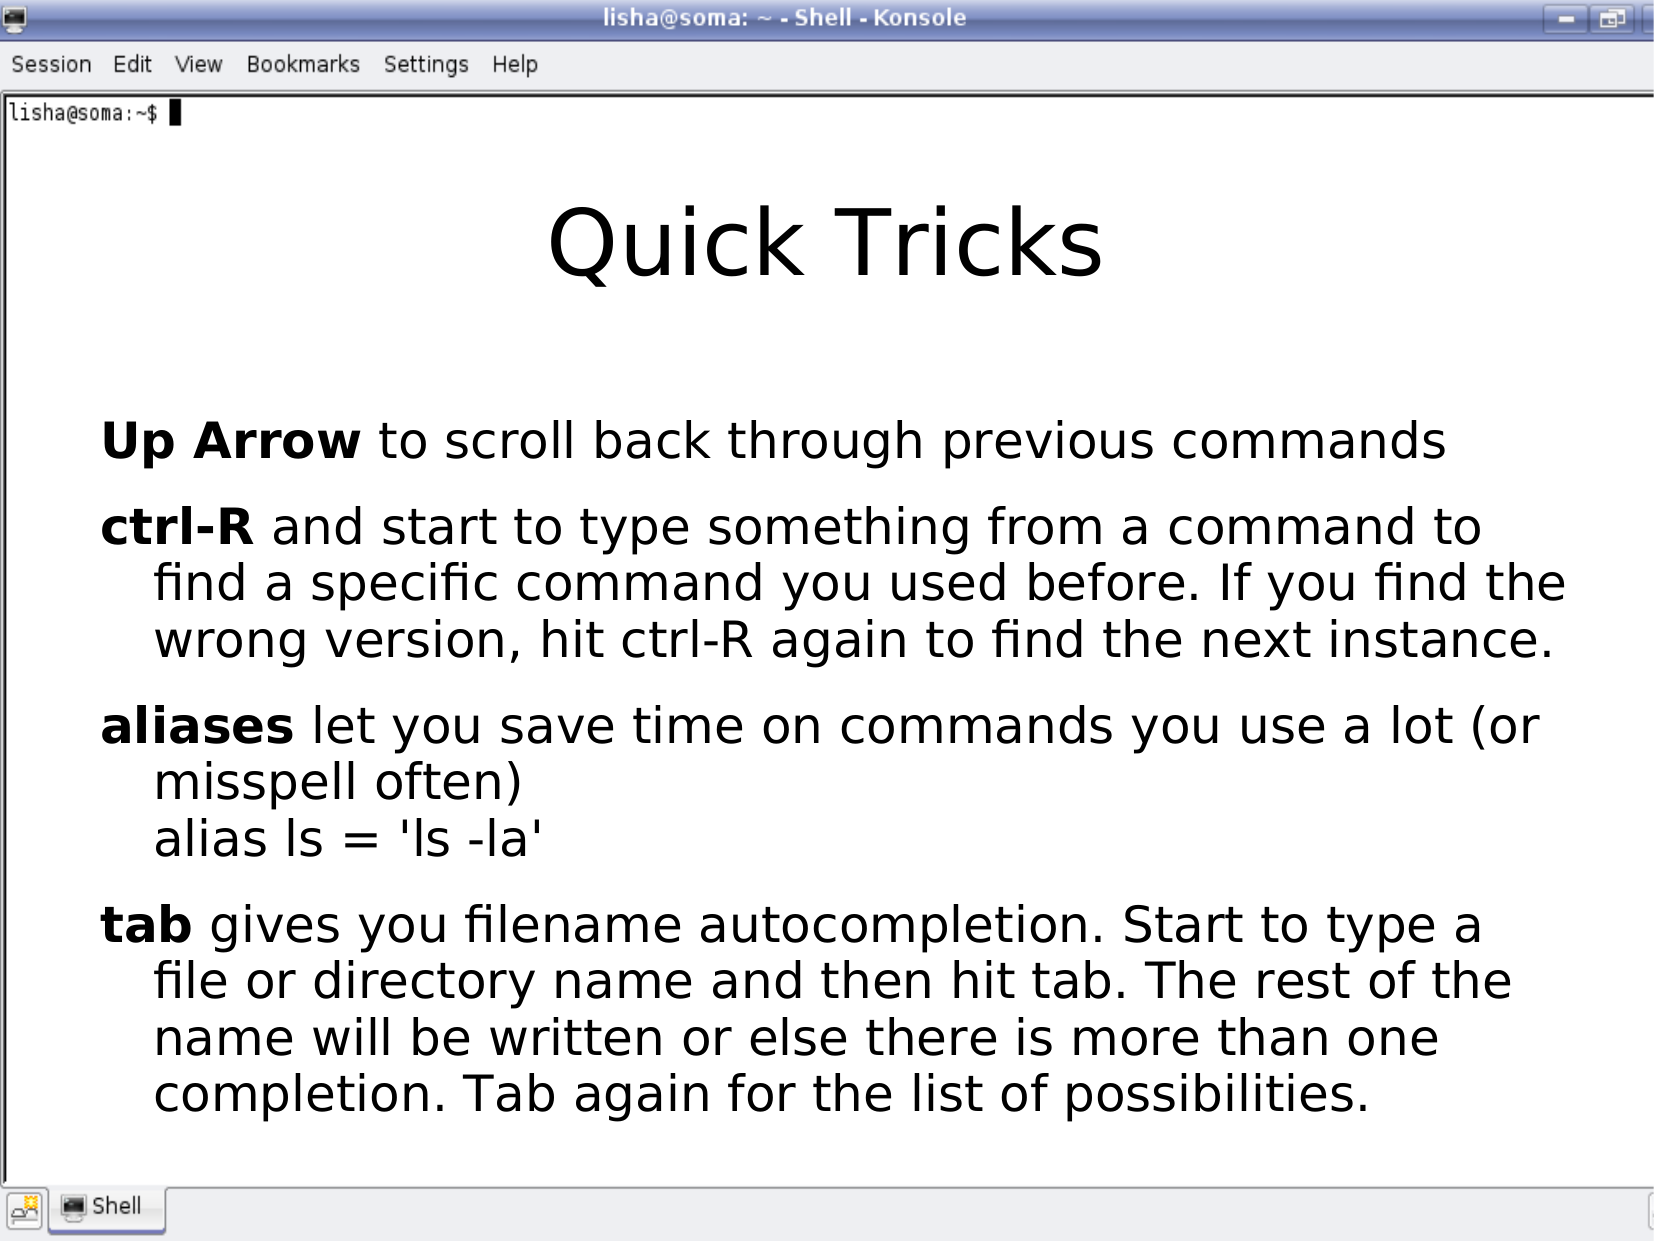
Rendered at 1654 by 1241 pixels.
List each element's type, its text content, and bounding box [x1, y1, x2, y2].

list Up Arrow to scroll back through previous commands ctrl-R and start to type something from a command to find a specific command you used before. If you find the wrong version, hit ctrl-R again to find the next instance. aliases let you save time on commands you use a lot (or misspell often) alias ls = 'ls -la' tab gives you filename autocompletion. Start to type a file or directory name and then hit tab. The rest of the name will be written or else there is more than one completion. Tab again for the list of possibilities. [82, 412, 1571, 1142]
title Quick Tricks [82, 149, 1571, 338]
picture [0, 0, 1654, 1241]
